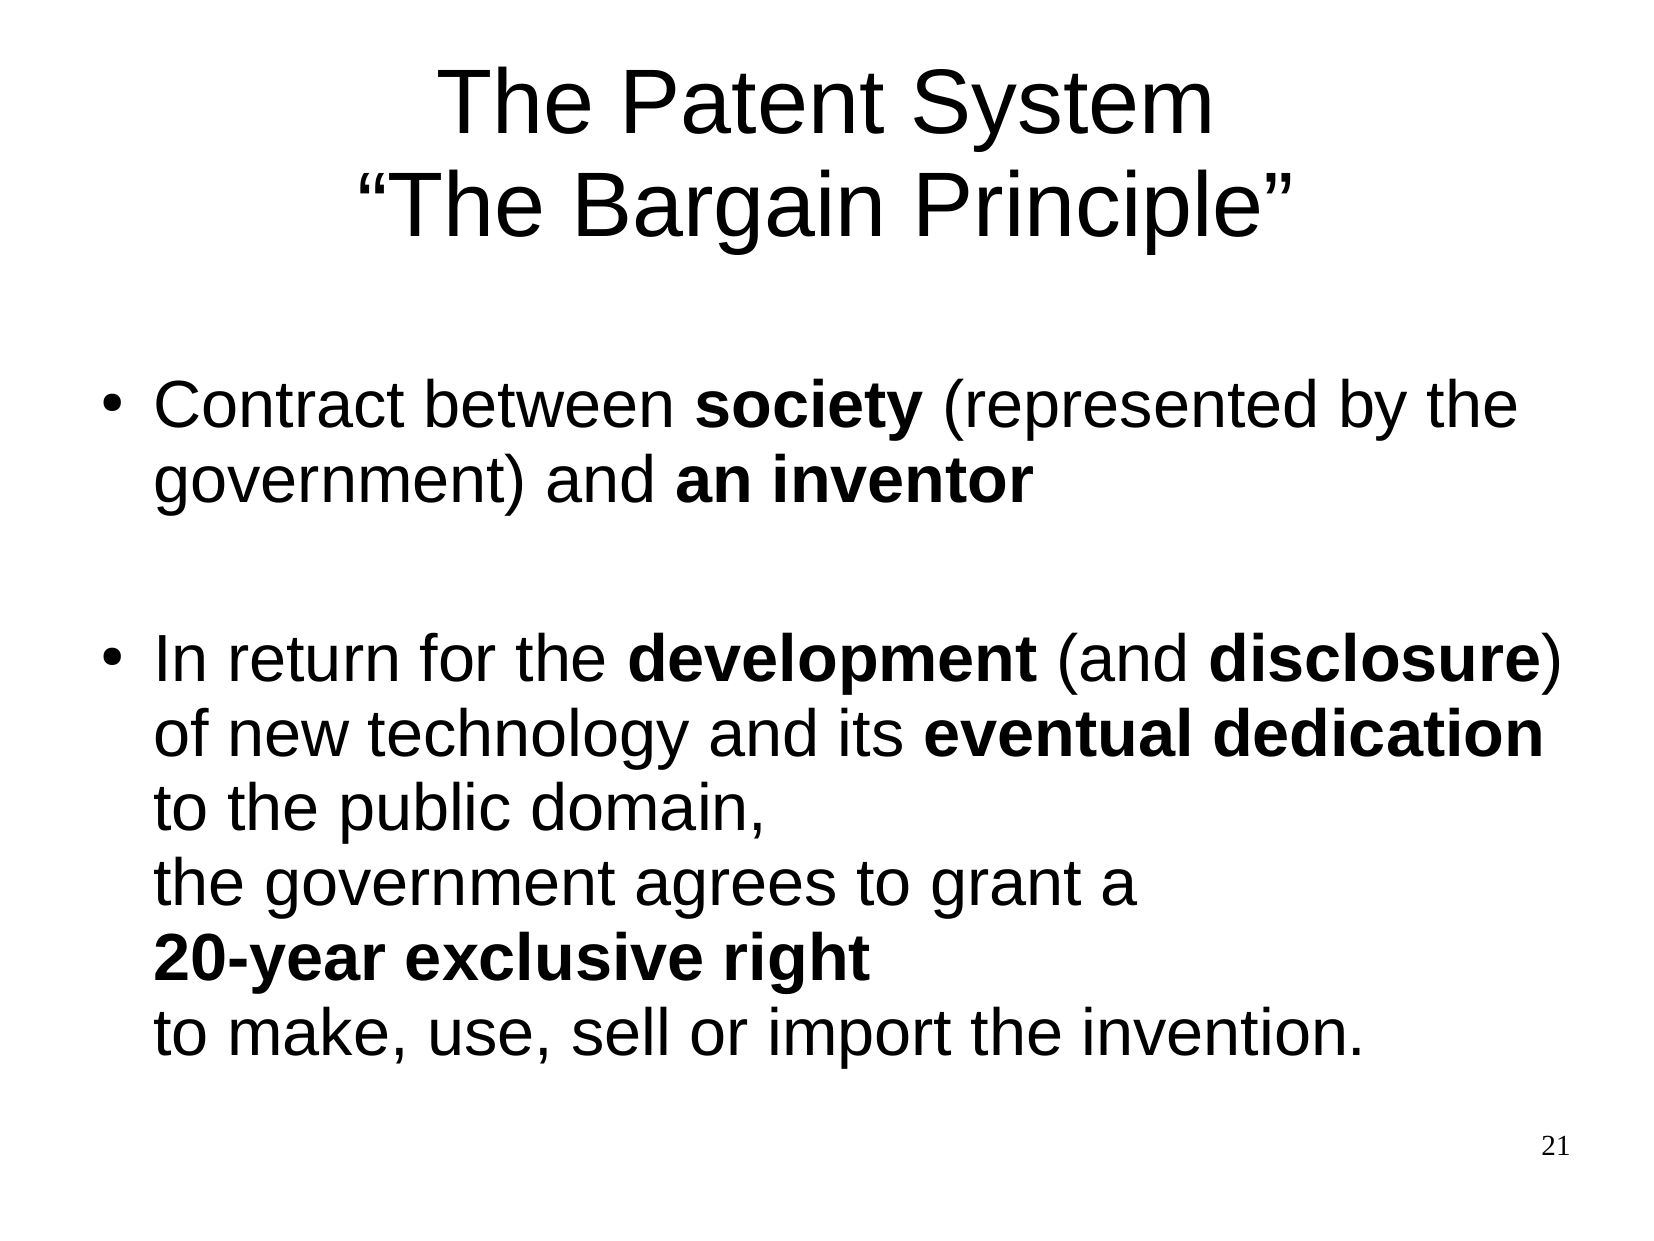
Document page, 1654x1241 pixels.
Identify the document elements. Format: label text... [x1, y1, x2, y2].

list Contract between society (represented by the government) and an inventor In return for the development (and disclosure) of new technology and its eventual dedication to the public domain, the government agrees to grant a 20-year exclusive right to make, use, sell or import the invention. [82, 366, 1571, 1171]
title The Patent System “The Bargain Principle” [82, 50, 1571, 256]
